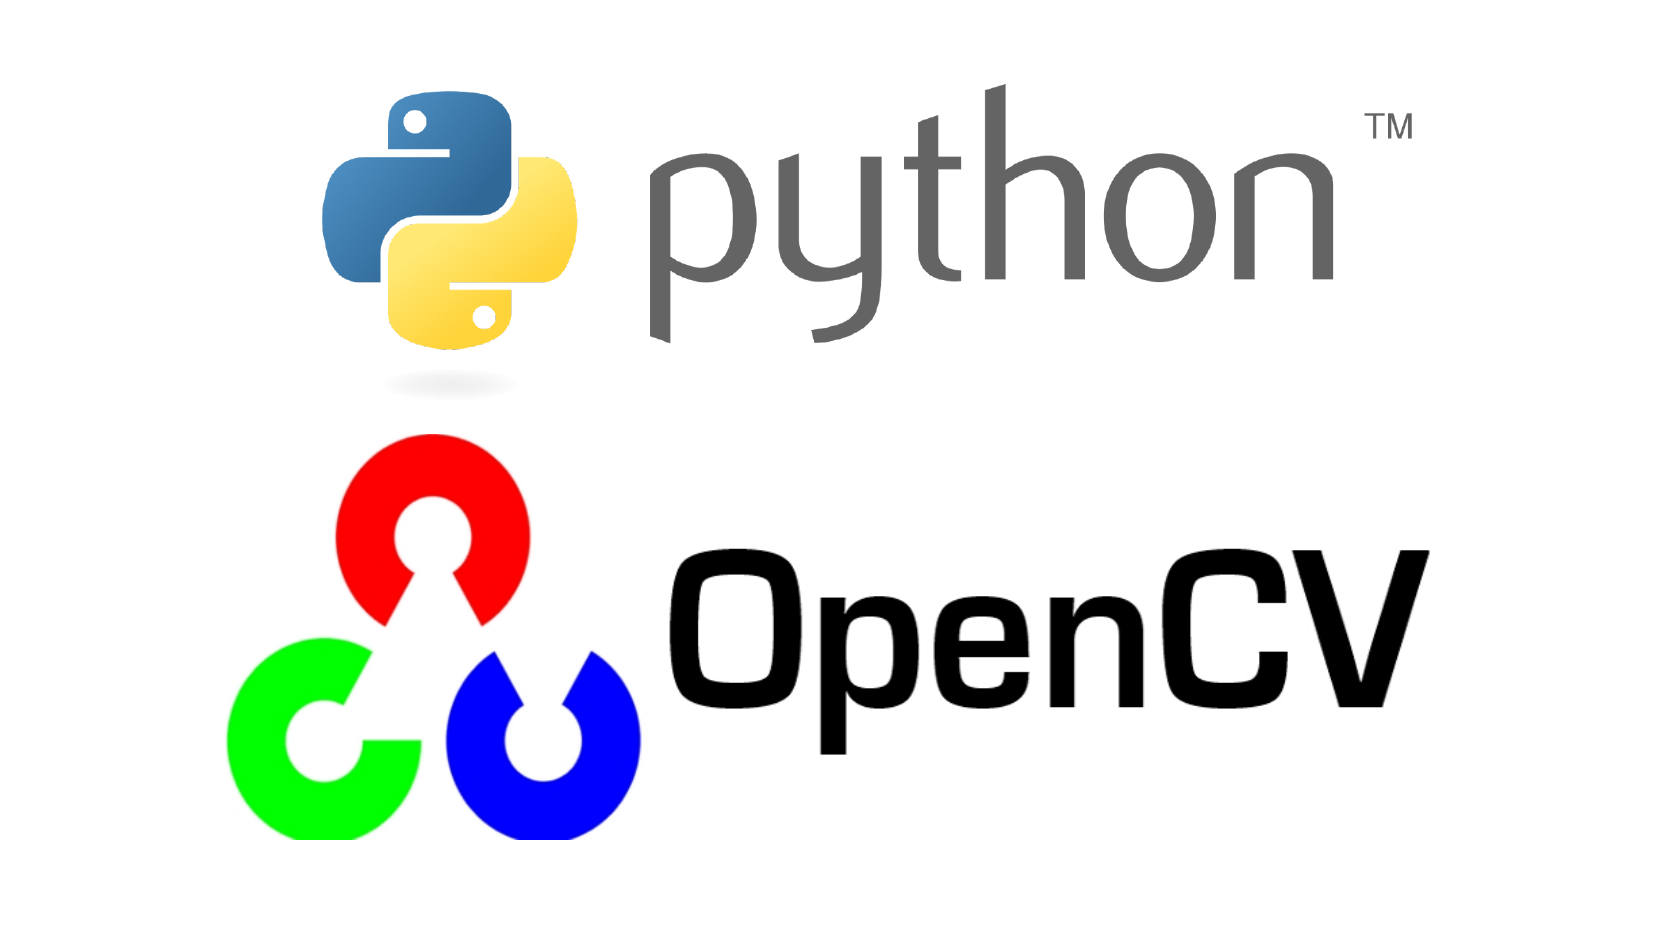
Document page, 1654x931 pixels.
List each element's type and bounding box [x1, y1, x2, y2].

picture [225, 434, 1442, 841]
picture [309, 76, 1424, 407]
